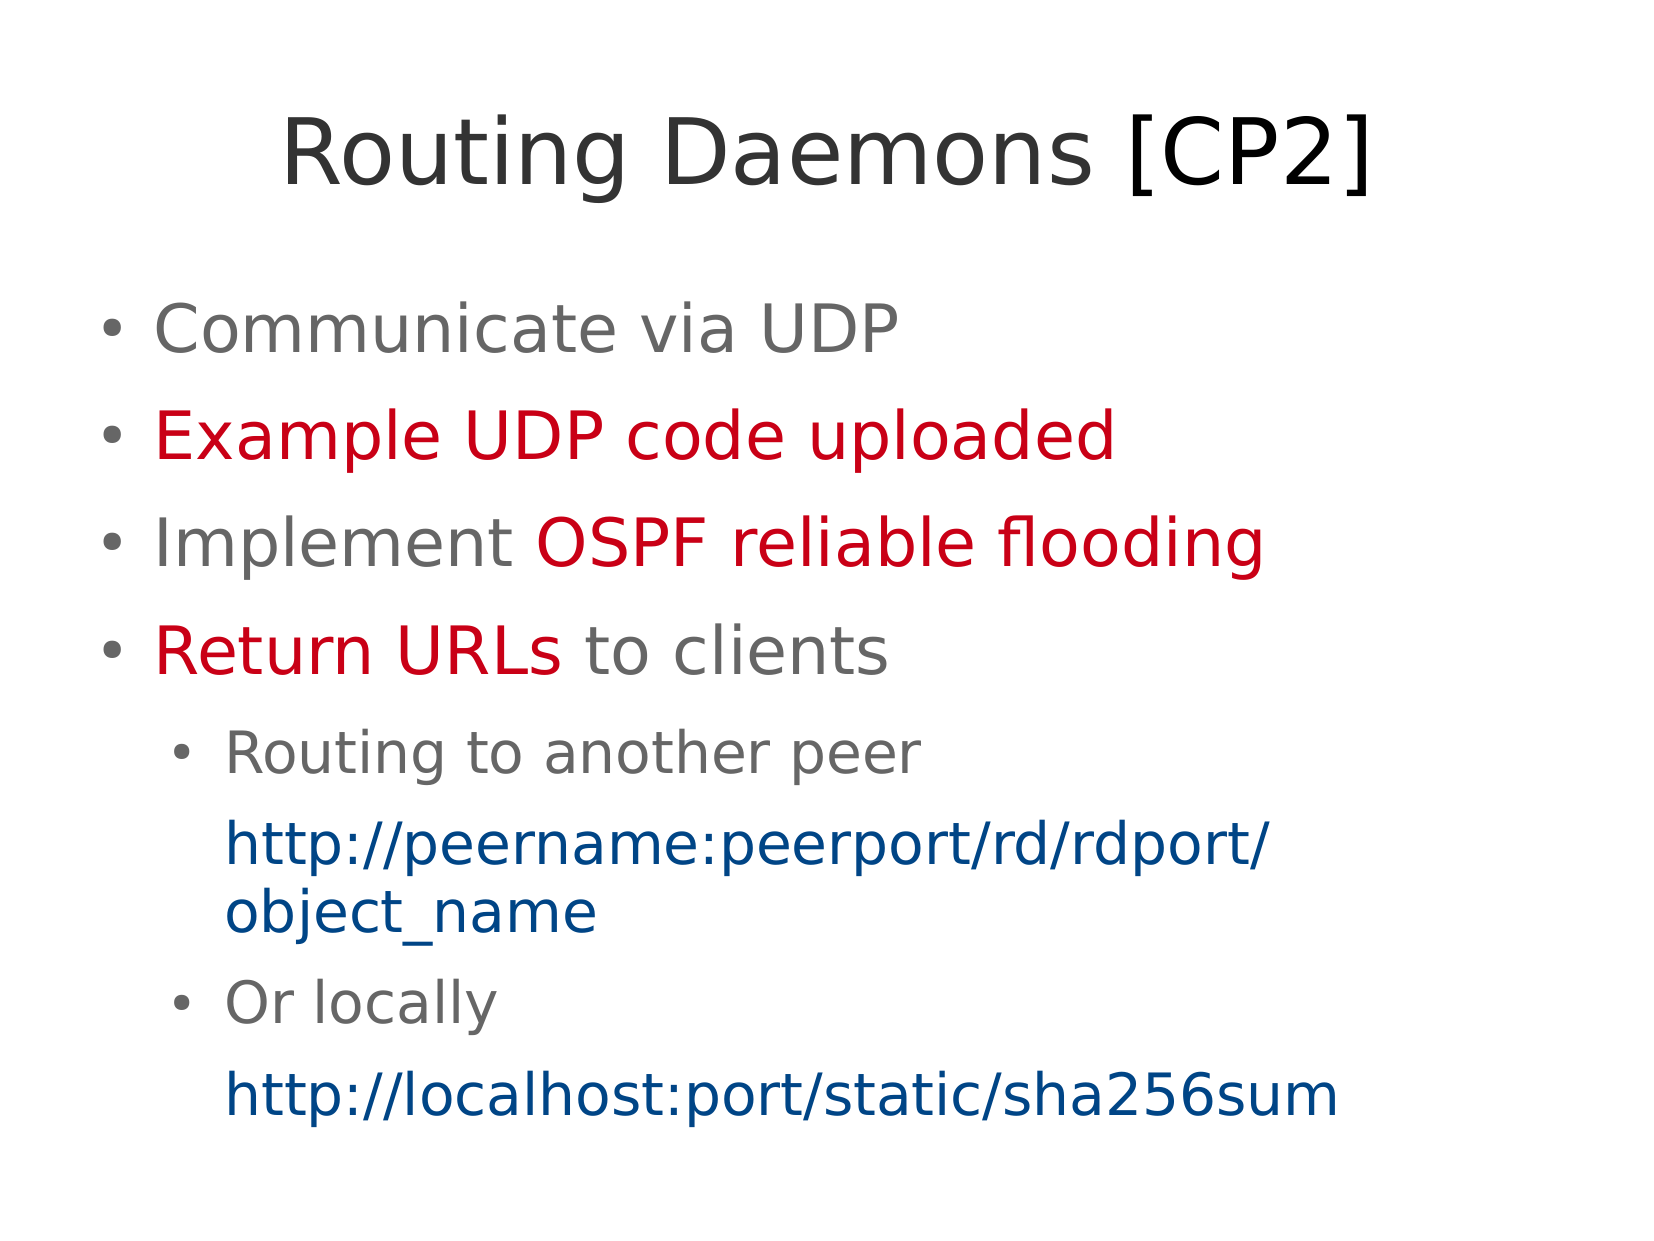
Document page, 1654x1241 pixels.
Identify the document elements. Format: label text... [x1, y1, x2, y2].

list Communicate via UDP Example UDP code uploaded Implement OSPF reliable flooding Return URLs to clients Routing to another peer http://peername:peerport/rd/rdport/object_name Or locally http://localhost:port/static/sha256sum [82, 290, 1571, 1109]
title Routing Daemons [CP2] [82, 56, 1571, 250]
